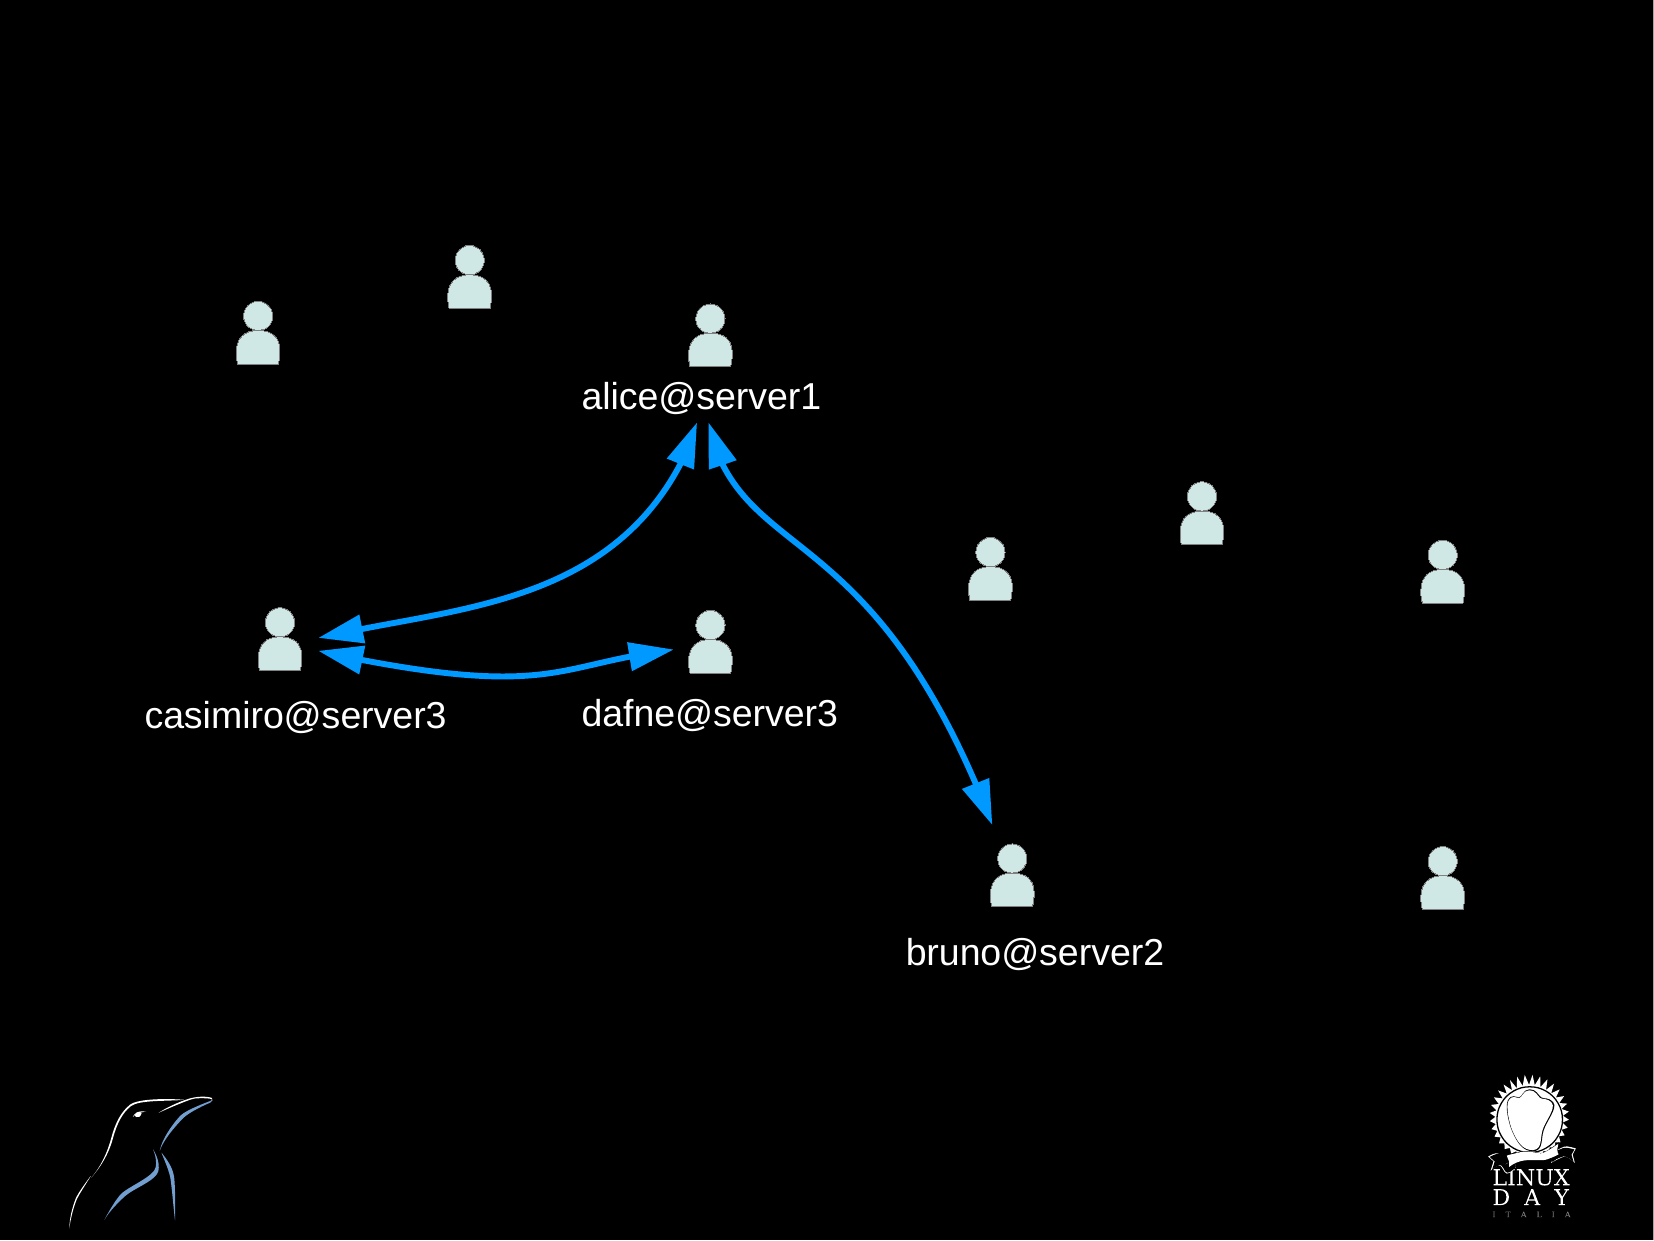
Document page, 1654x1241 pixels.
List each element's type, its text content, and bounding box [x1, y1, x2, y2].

text_box alice@server1 [566, 368, 907, 426]
text_box dafne@server3 [566, 685, 924, 742]
text_box [1420, 540, 1465, 604]
text_box [990, 843, 1035, 907]
text_box [447, 245, 492, 309]
text_box casimiro@server3 [129, 687, 533, 745]
text_box [236, 301, 280, 365]
text_box [1420, 846, 1465, 910]
text_box [968, 537, 1013, 601]
text_box [688, 610, 733, 674]
text_box [258, 607, 302, 671]
text_box bruno@server2 [891, 923, 1250, 981]
text_box [1180, 481, 1224, 545]
text_box [688, 303, 733, 367]
